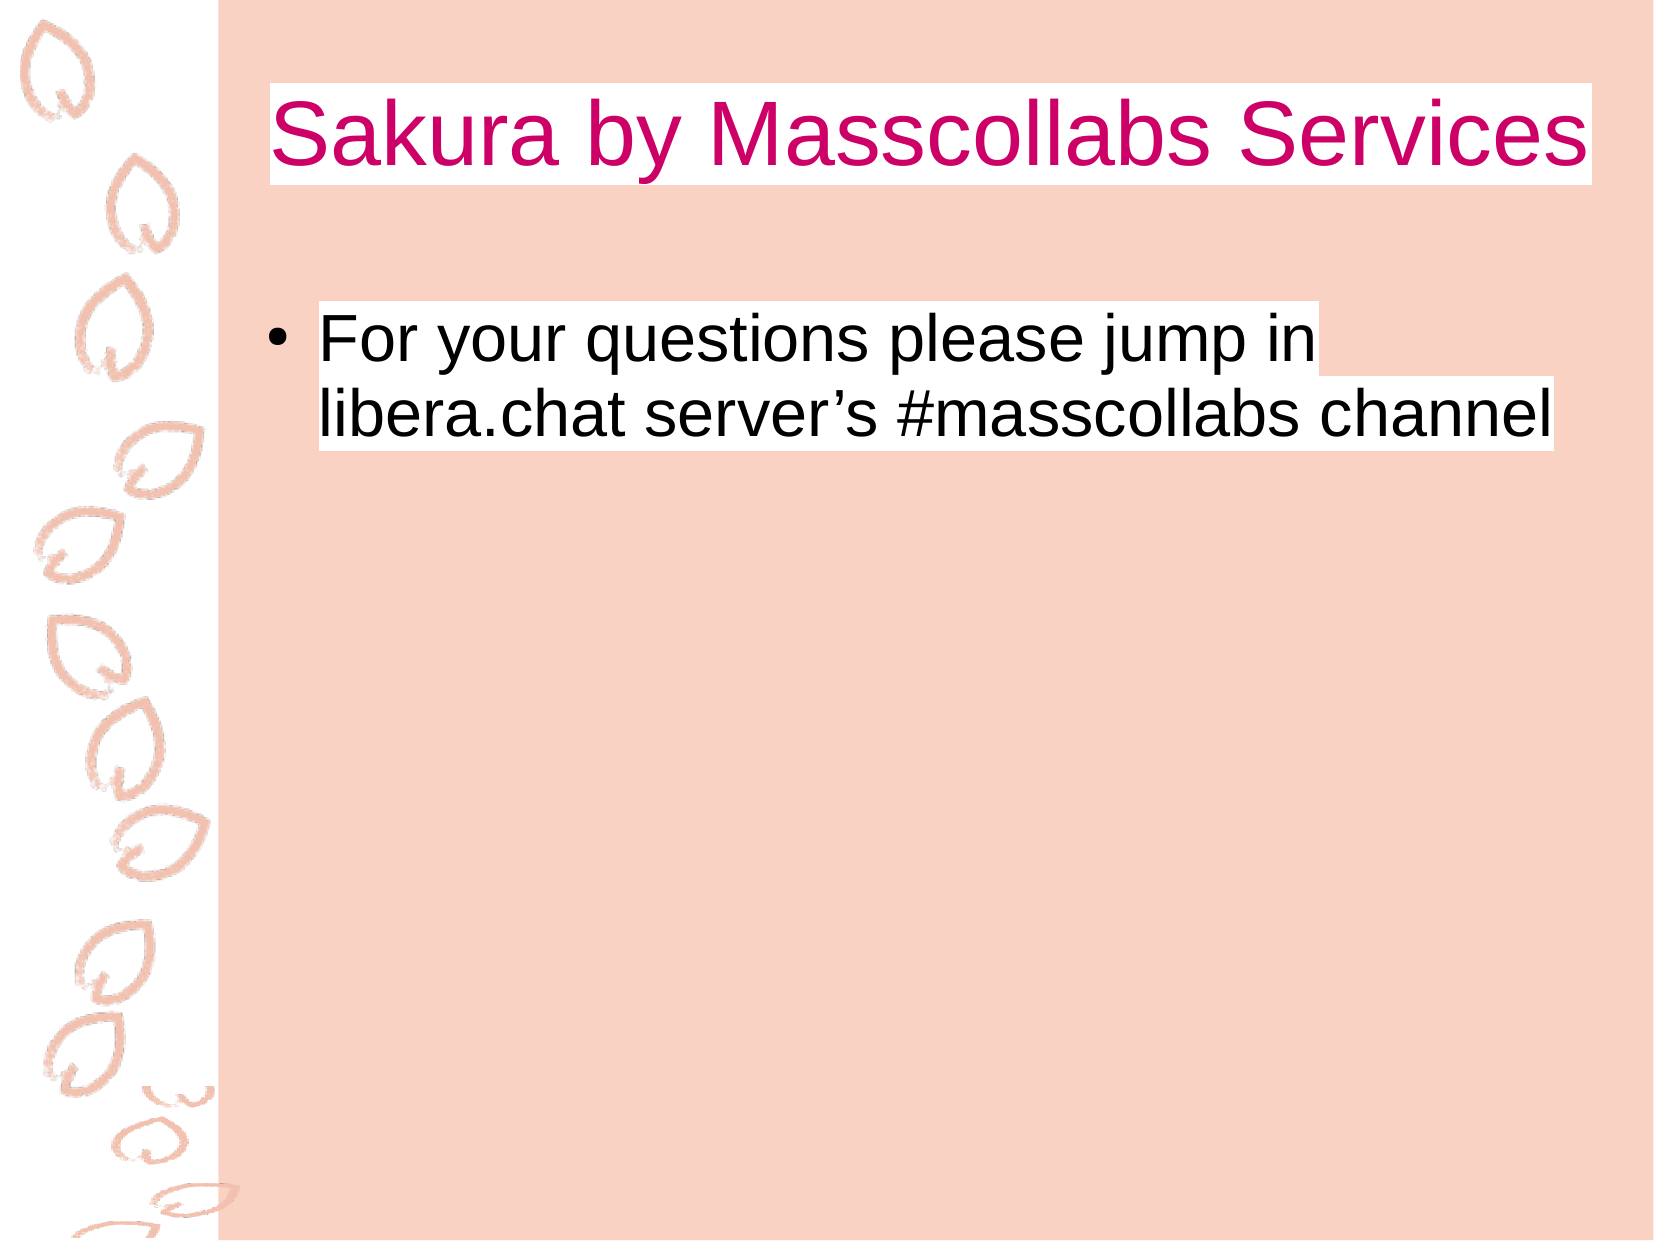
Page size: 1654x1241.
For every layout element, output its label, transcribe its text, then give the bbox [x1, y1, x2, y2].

list For your questions please jump in libera.chat server’s #masscollabs channel [248, 301, 1630, 1012]
title Sakura by Masscollabs Services [239, 30, 1622, 238]
picture [20, 19, 247, 1238]
